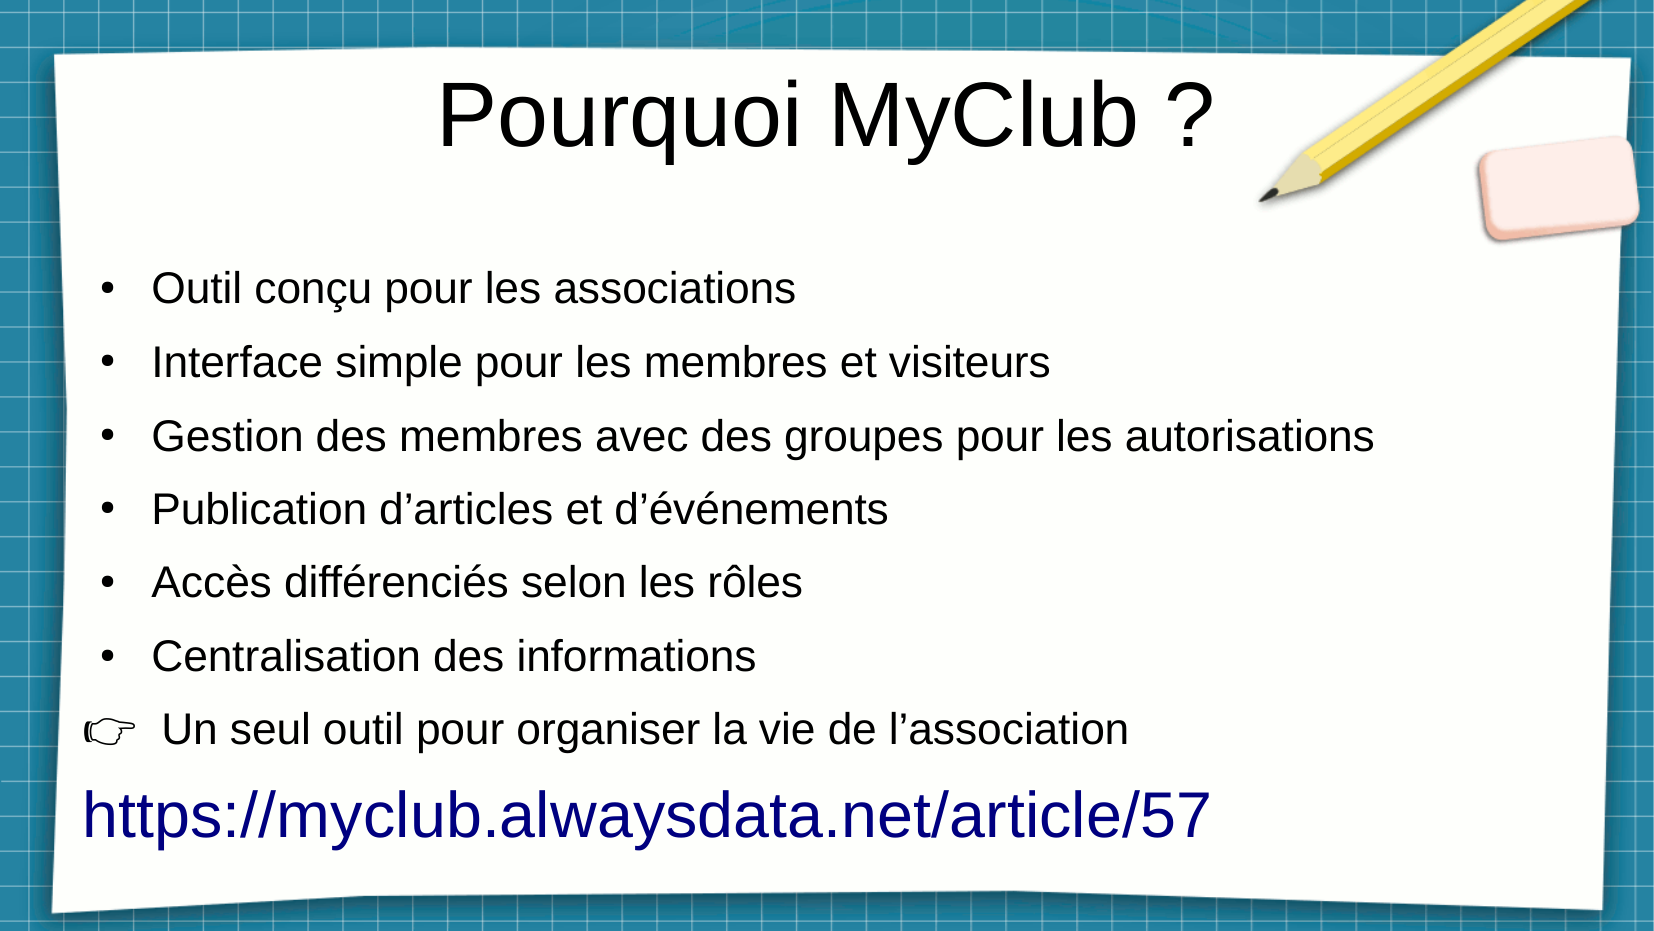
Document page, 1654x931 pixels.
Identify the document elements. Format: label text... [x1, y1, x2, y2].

title Pourquoi MyClub ? [82, 37, 1571, 193]
list Outil conçu pour les associations Interface simple pour les membres et visiteurs Gestion des membres avec des groupes pour les autorisations Publication d’articles et d’événements Accès différenciés selon les rôles Centralisation des informations 👉 Un seul outil pour organiser la vie de l’association https://myclub.alwaysdata.net/article/57 [82, 217, 1571, 857]
picture [0, 0, 1654, 931]
